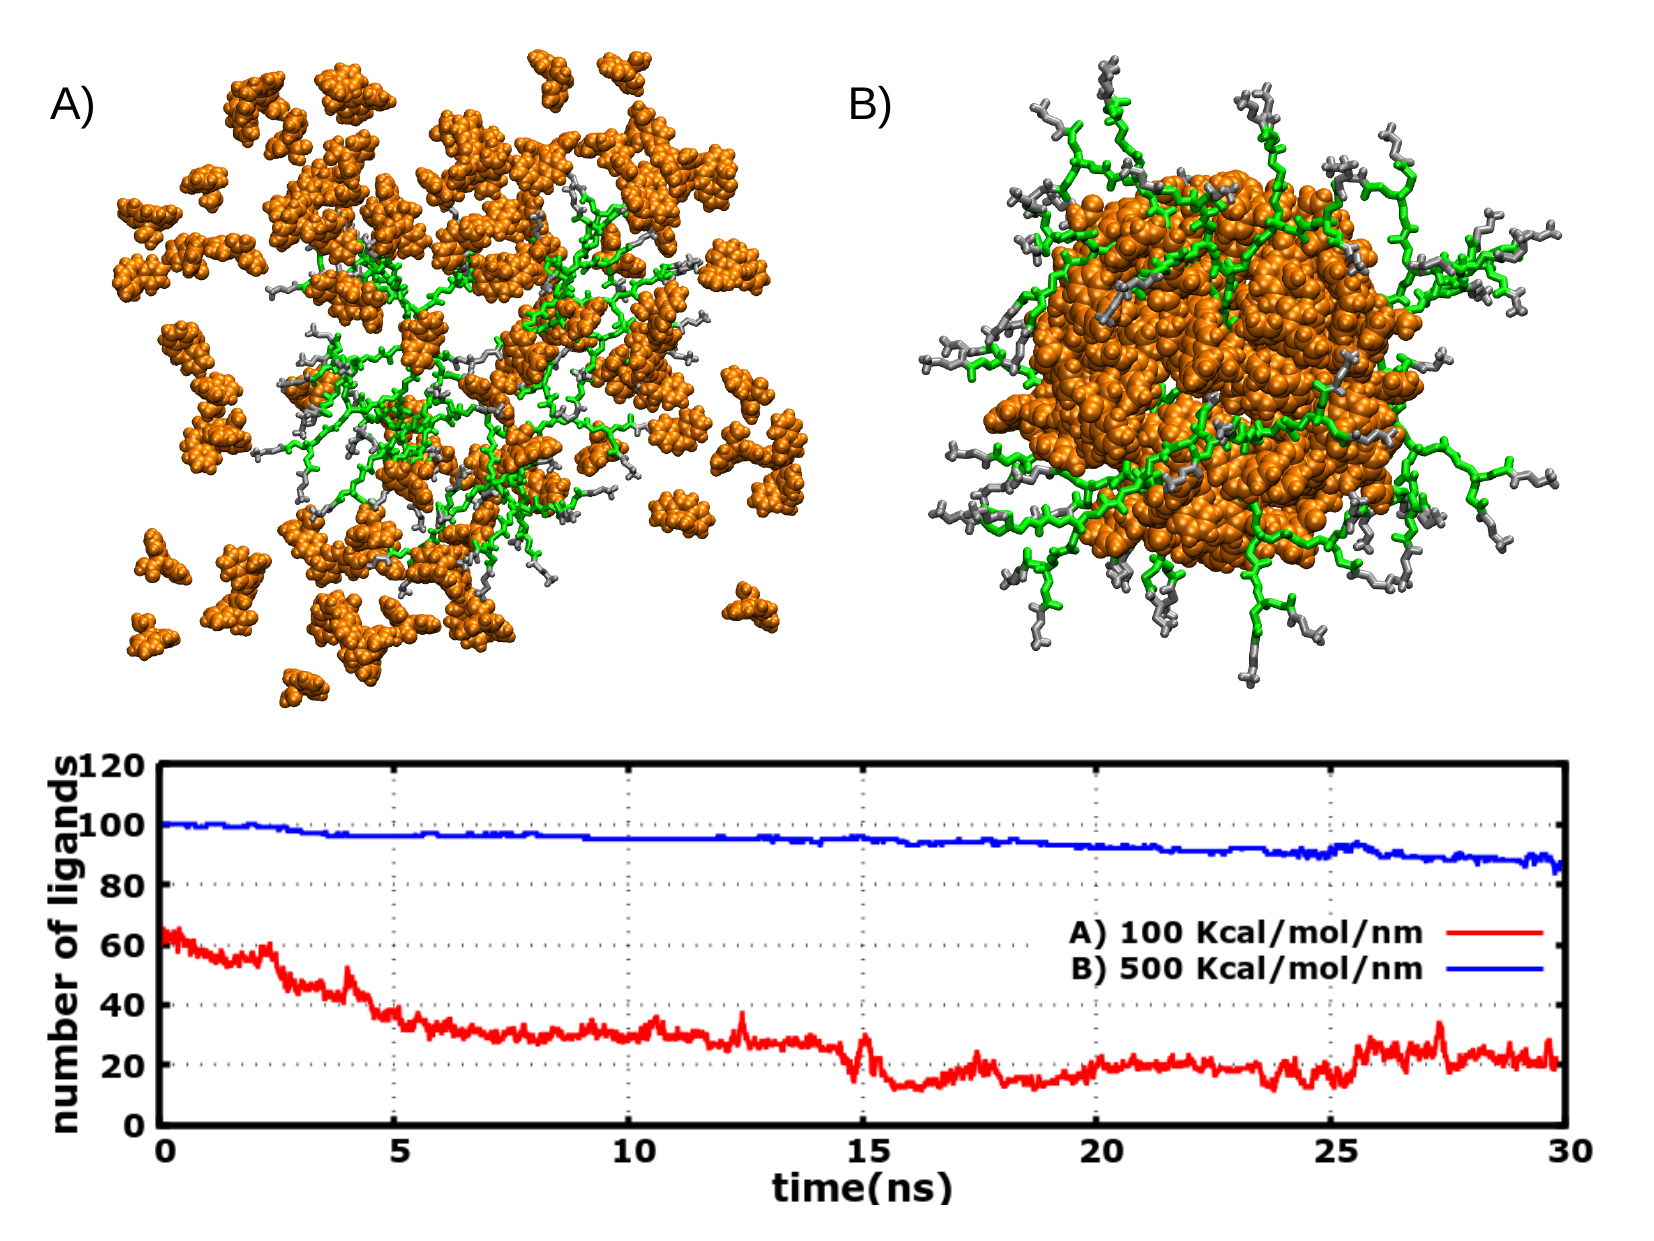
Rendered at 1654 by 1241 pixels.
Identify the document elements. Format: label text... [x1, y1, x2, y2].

picture [43, 735, 1607, 1205]
text_box A) [35, 70, 111, 137]
picture [106, 33, 828, 733]
text_box B) [832, 70, 909, 137]
picture [903, 35, 1585, 709]
